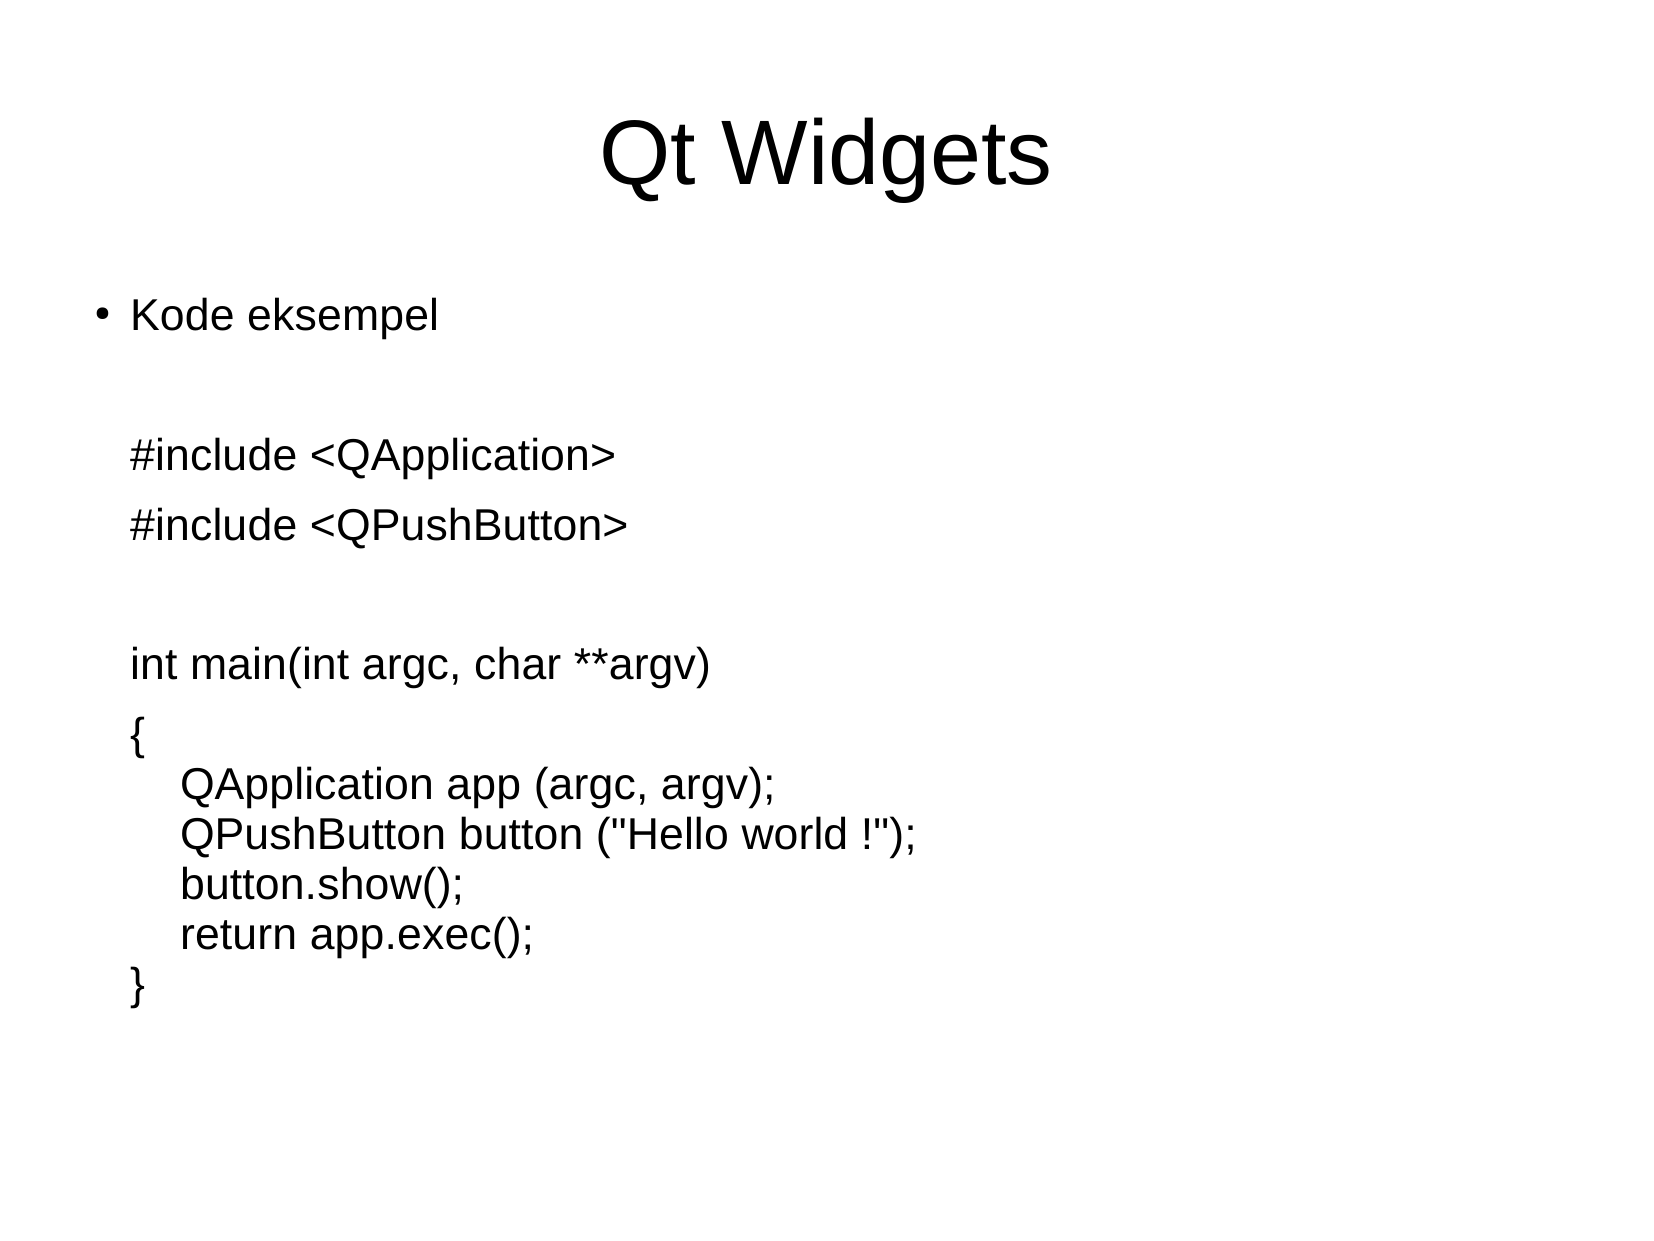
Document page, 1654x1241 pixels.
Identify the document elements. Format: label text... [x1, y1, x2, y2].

title Qt Widgets [82, 49, 1571, 257]
list Kode eksempel #include <QApplication> #include <QPushButton> int main(int argc, char **argv) { QApplication app (argc, argv); QPushButton button ("Hello world !"); button.show(); return app.exec(); } [82, 290, 1571, 1010]
